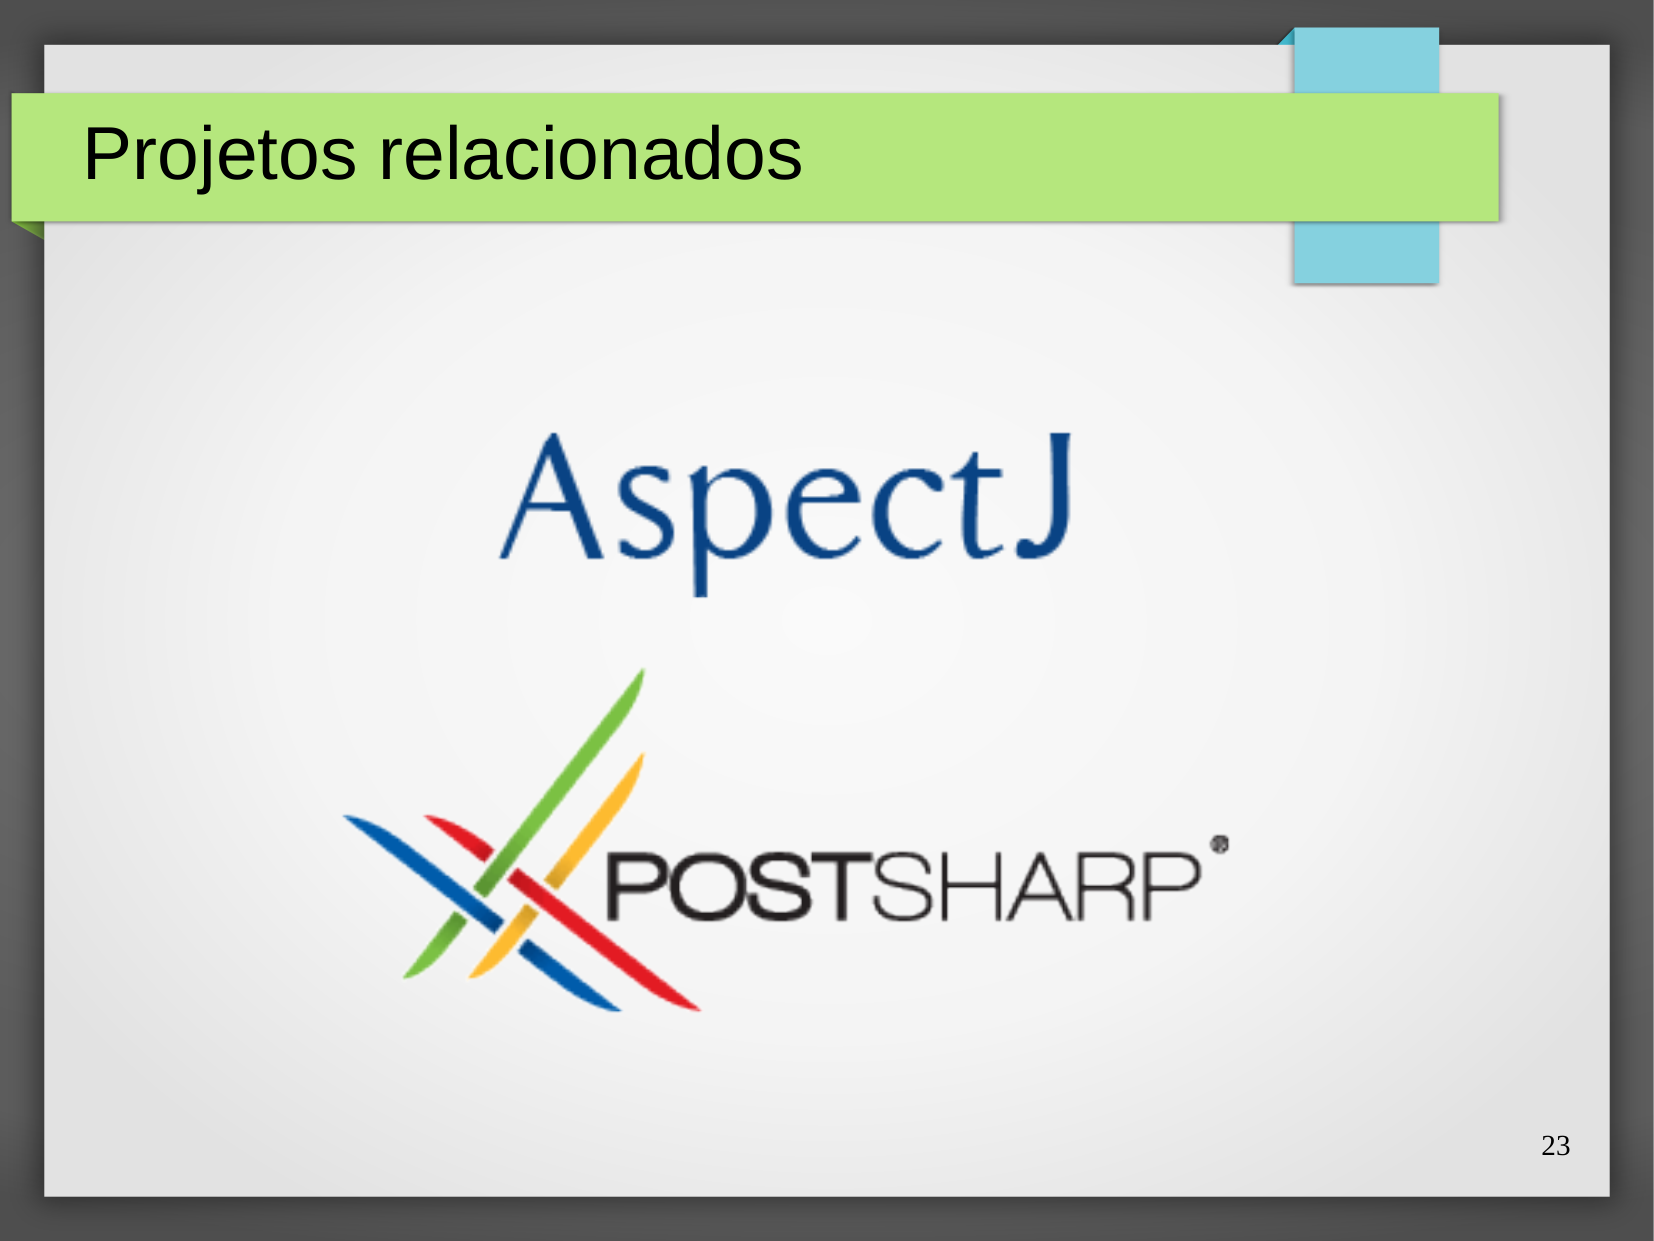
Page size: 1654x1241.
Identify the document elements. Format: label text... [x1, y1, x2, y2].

title Projetos relacionados [82, 94, 1264, 213]
picture [0, 0, 1654, 1241]
